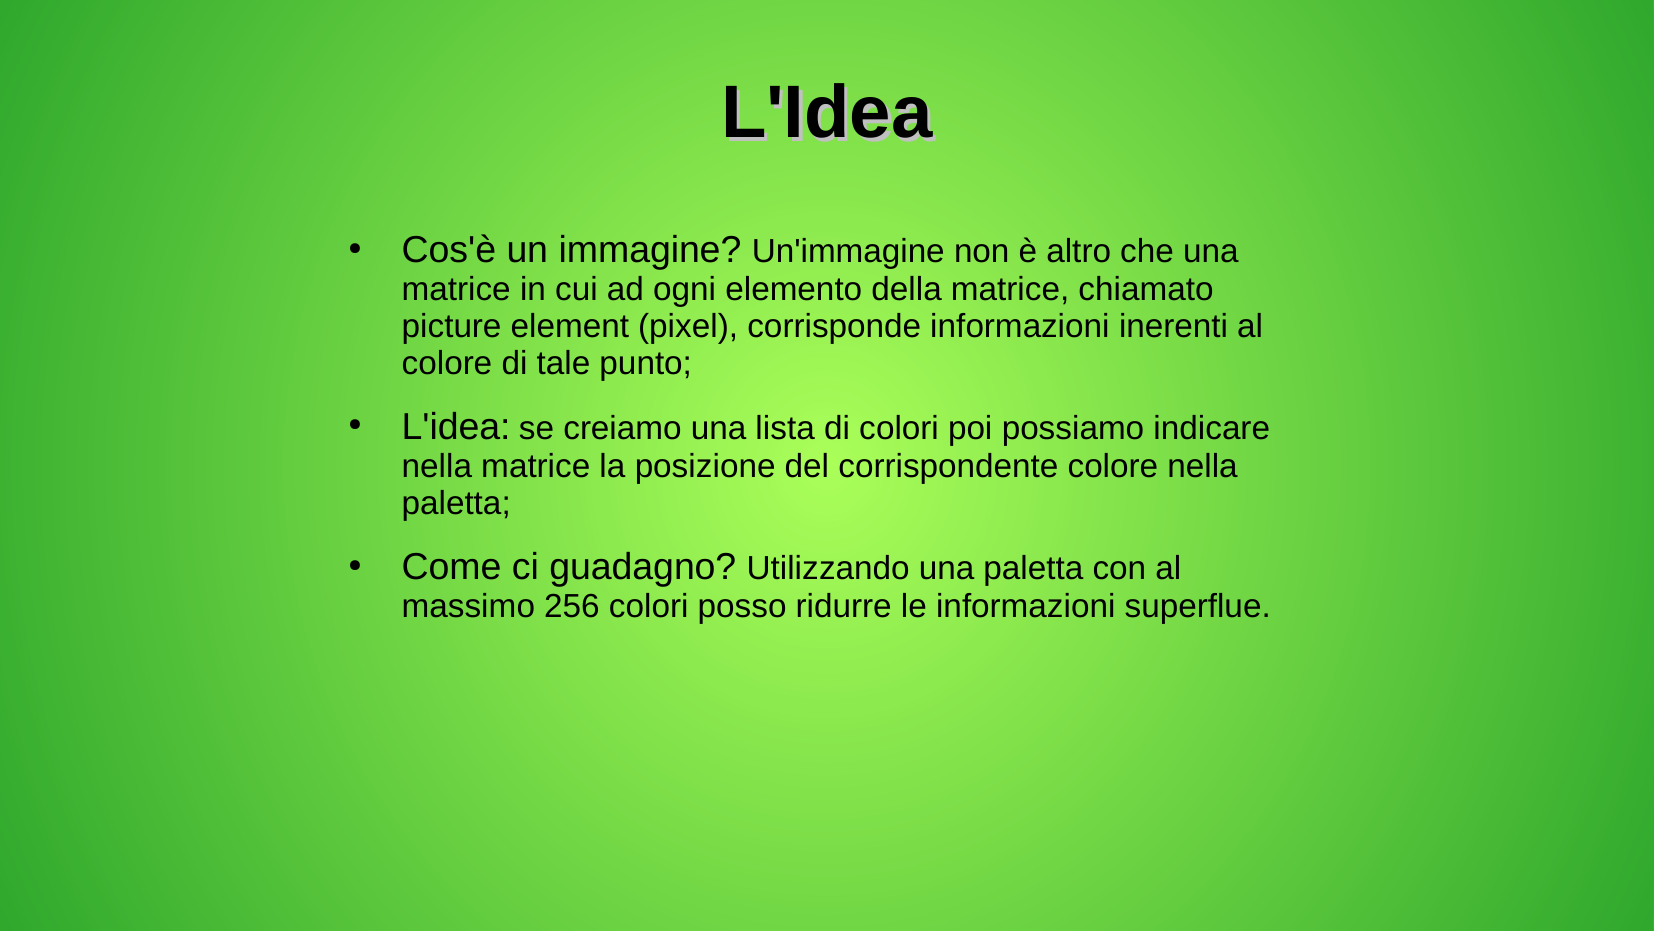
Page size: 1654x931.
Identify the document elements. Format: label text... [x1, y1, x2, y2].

list Cos'è un immagine? Un'immagine non è altro che una matrice in cui ad ogni elemento della matrice, chiamato picture element (pixel), corrisponde informazioni inerenti al colore di tale punto; L'idea: se creiamo una lista di colori poi possiamo indicare nella matrice la posizione del corrispondente colore nella paletta; Come ci guadagno? Utilizzando una paletta con al massimo 256 colori posso ridurre le informazioni superflue. [330, 228, 1288, 768]
title L'Idea [82, 35, 1571, 189]
